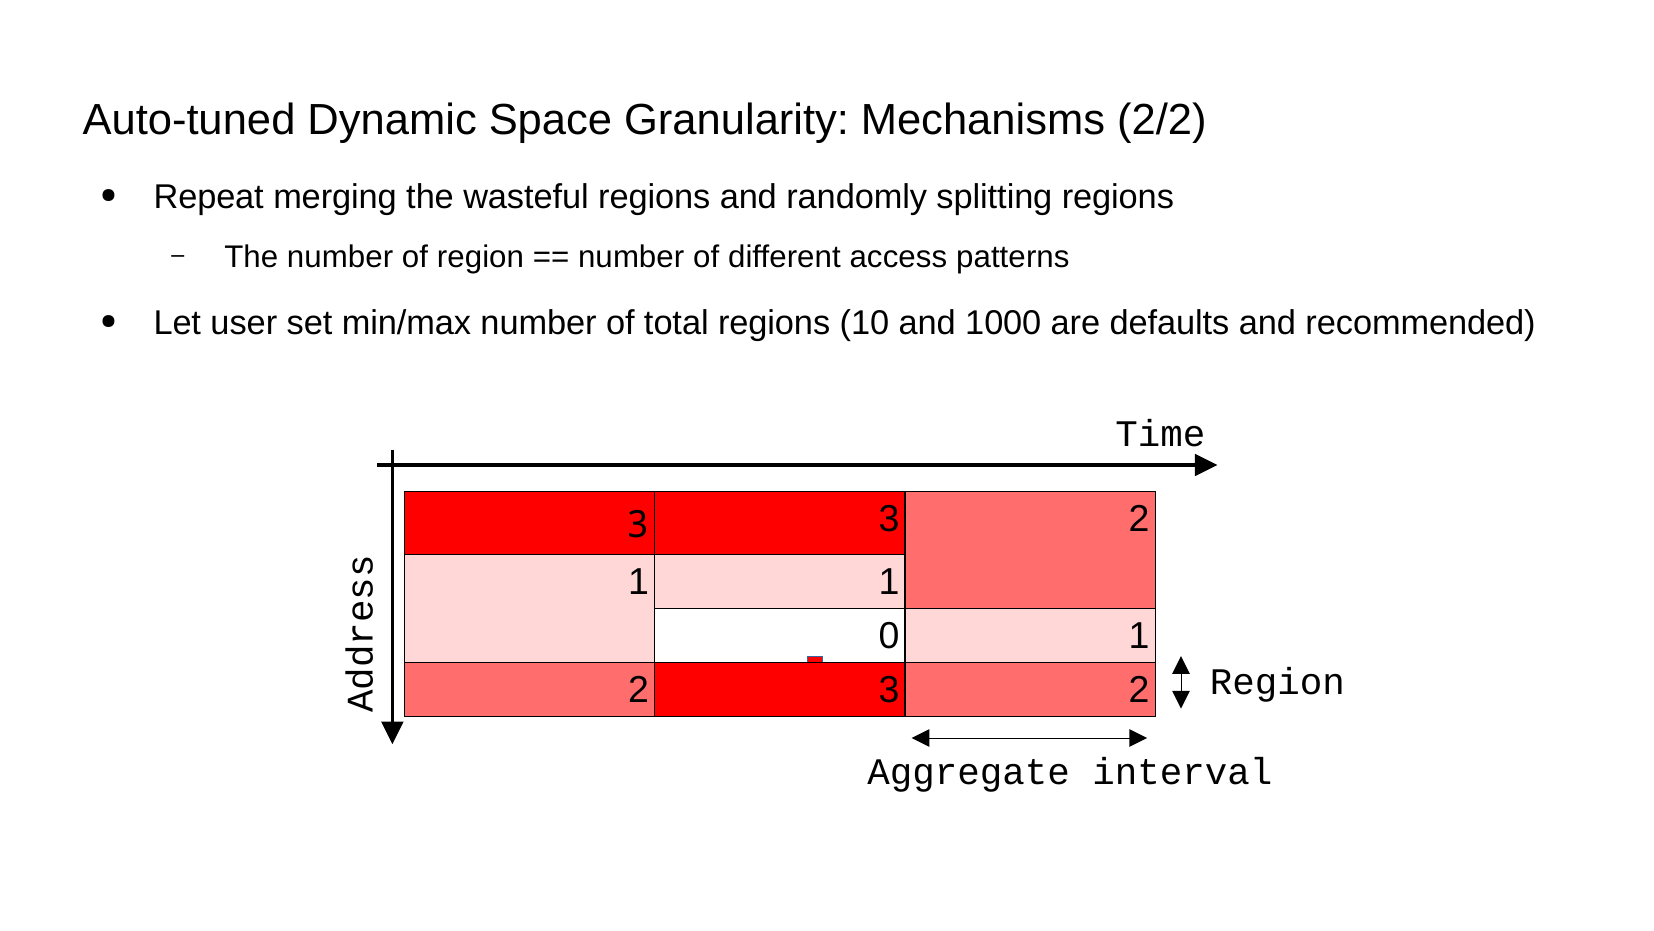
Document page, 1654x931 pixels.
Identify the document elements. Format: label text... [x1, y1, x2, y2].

table_header 3 [655, 492, 904, 554]
table_cell 2 [405, 663, 654, 716]
table_cell 3 [655, 663, 904, 716]
text_box Time [1100, 408, 1221, 466]
table_cell 1 [655, 555, 904, 608]
text_box Address [333, 525, 434, 728]
text_box Region [1195, 656, 1360, 714]
table_cell 2 [906, 663, 1155, 716]
text_box Aggregate interval [852, 746, 1288, 804]
table_cell 0 [655, 609, 904, 662]
table_header 2 [906, 492, 1155, 608]
table_cell 1 [405, 555, 654, 662]
table_header 3 [405, 492, 654, 554]
title Auto-tuned Dynamic Space Granularity: Mechanisms (2/2) [82, 81, 1571, 157]
list Repeat merging the wasteful regions and randomly splitting regions The number of region == number of different access patterns Let user set min/max number of total regions (10 and 1000 are defaults and recommended) [82, 177, 1571, 833]
table_cell 1 [906, 609, 1155, 662]
